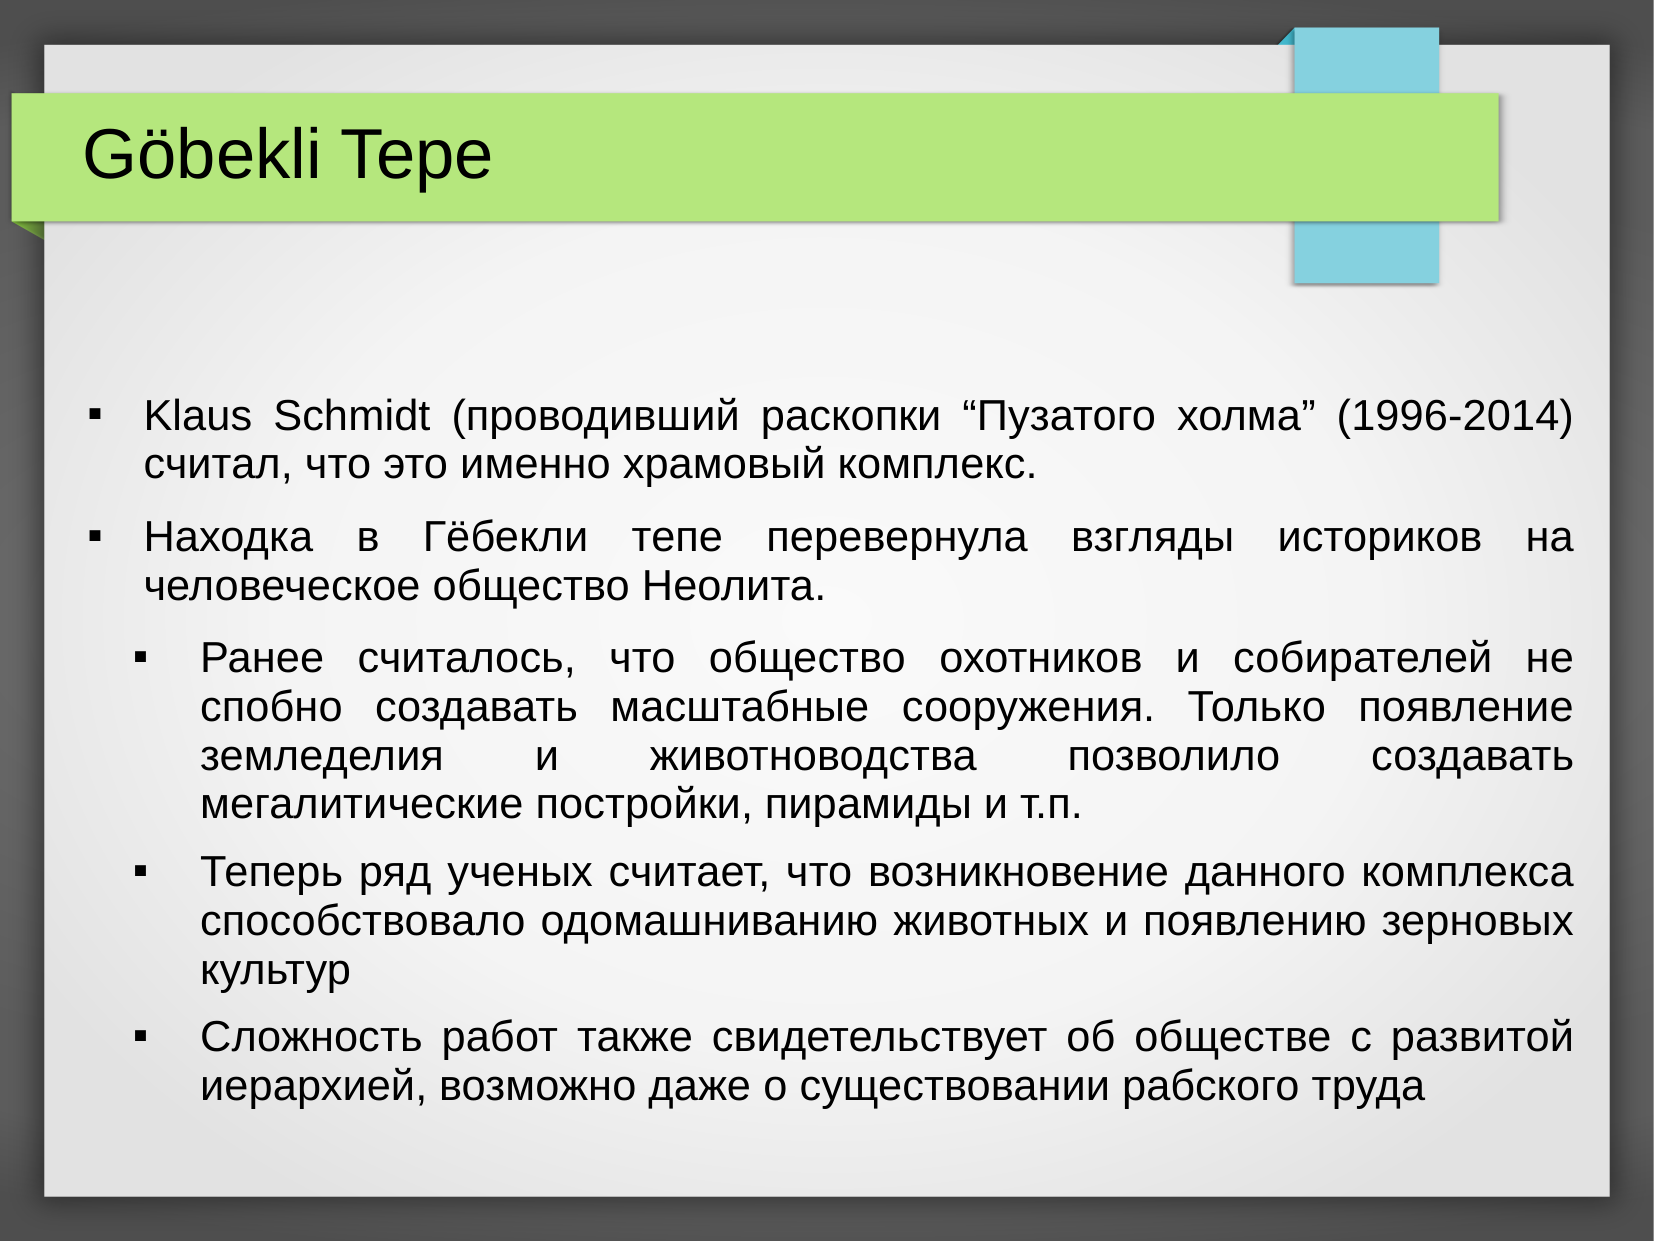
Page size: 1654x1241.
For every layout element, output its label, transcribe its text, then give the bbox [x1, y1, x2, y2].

list Klaus Schmidt (проводивший раскопки “Пузатого холма” (1996-2014) считал, что это именно храмовый комплекс. Находка в Гёбекли тепе перевернула взгляды историков на человеческое общество Неолита. Ранее считалось, что общество охотников и собирателей не спобно создавать масштабные сооружения. Только появление земледелия и животноводства позволило создавать мегалитические постройки, пирамиды и т.п. Теперь ряд ученых считает, что возникновение данного комплекса способствовало одомашниванию животных и появлению зерновых культур Сложность работ также свидетельствует об обществе с развитой иерархией, возможно даже о существовании рабского труда [86, 390, 1576, 1111]
picture [0, 0, 1654, 1241]
title Göbekli Tepe [82, 94, 1264, 213]
